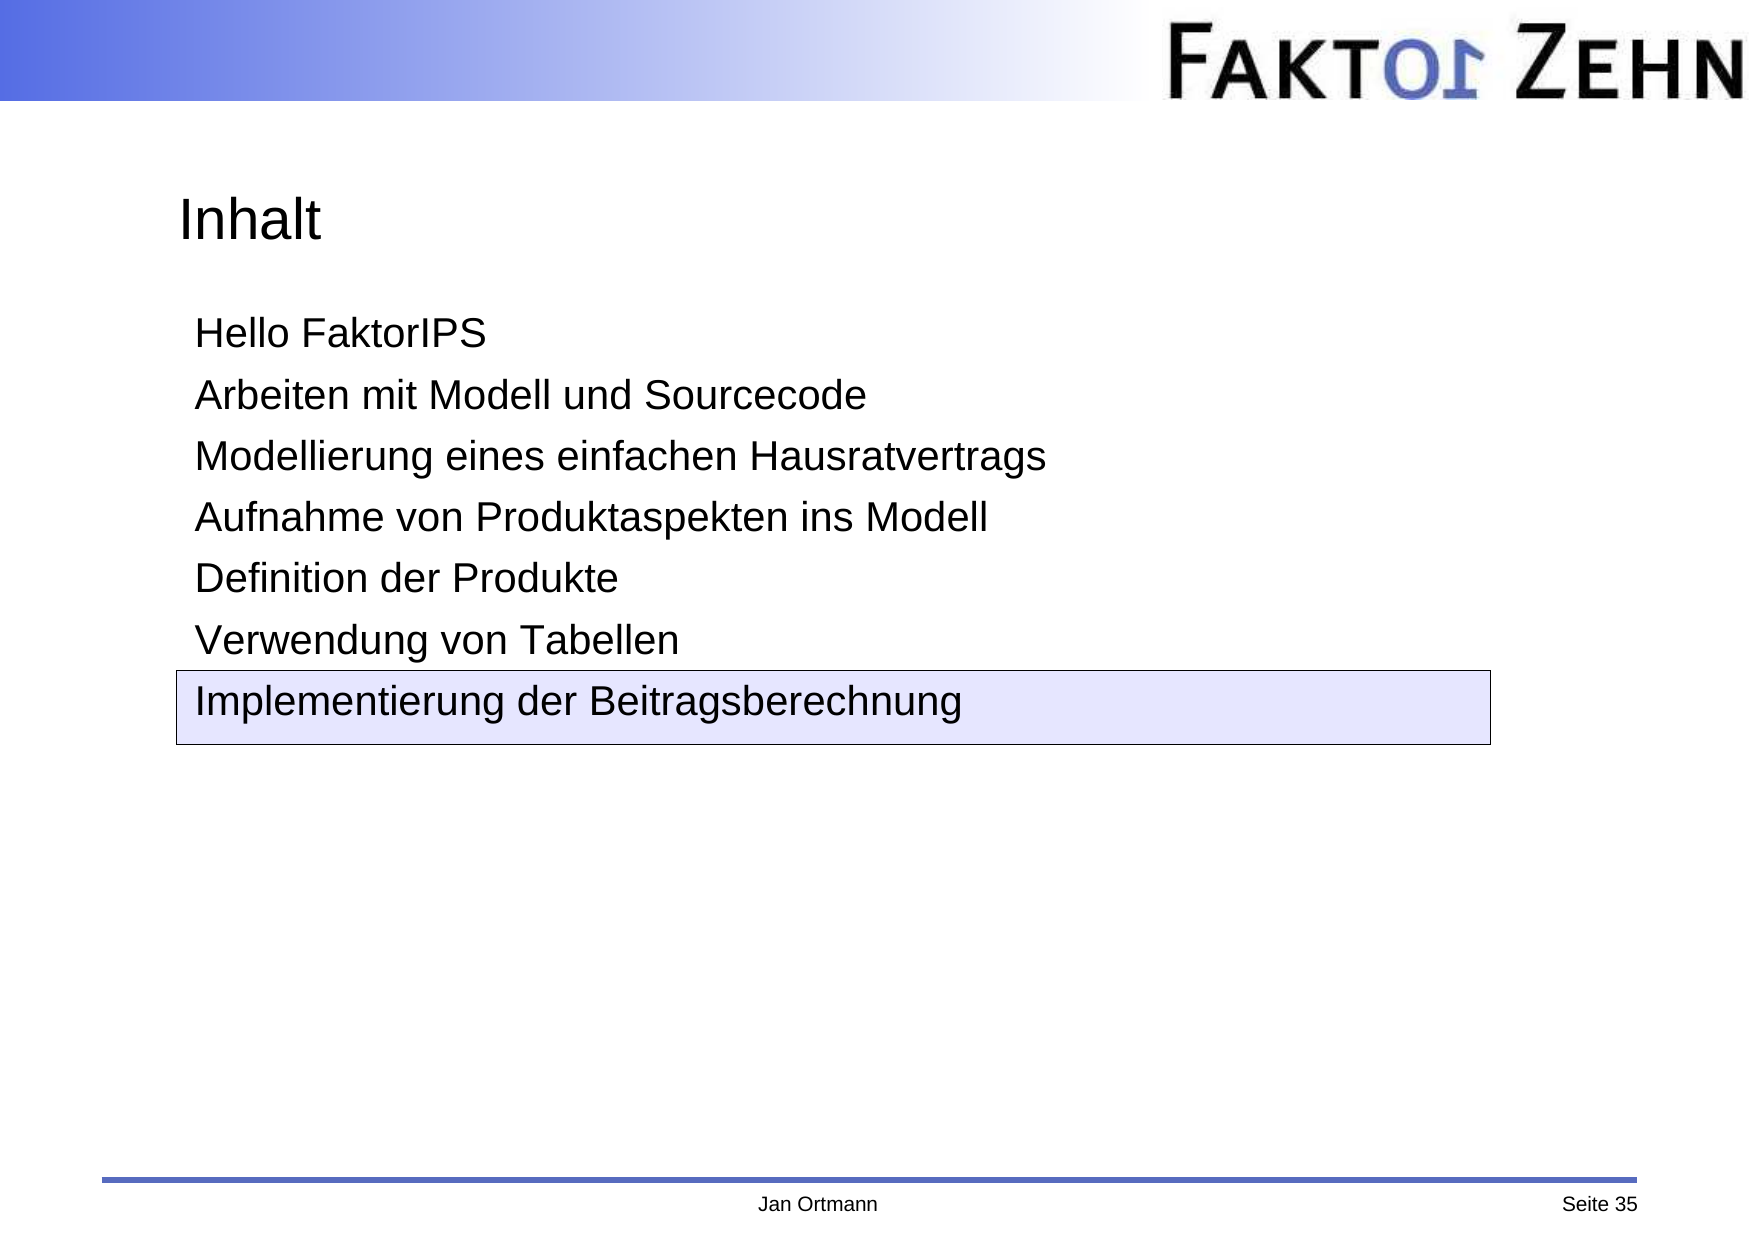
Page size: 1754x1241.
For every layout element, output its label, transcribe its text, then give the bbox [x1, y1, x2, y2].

list Hello FaktorIPS Arbeiten mit Modell und Sourcecode Modellierung eines einfachen Hausratvertrags Aufnahme von Produktaspekten ins Modell Definition der Produkte Verwendung von Tabellen Implementierung der Beitragsberechnung [176, 310, 1574, 1078]
picture [1162, 7, 1752, 100]
title Inhalt [178, 142, 1576, 296]
